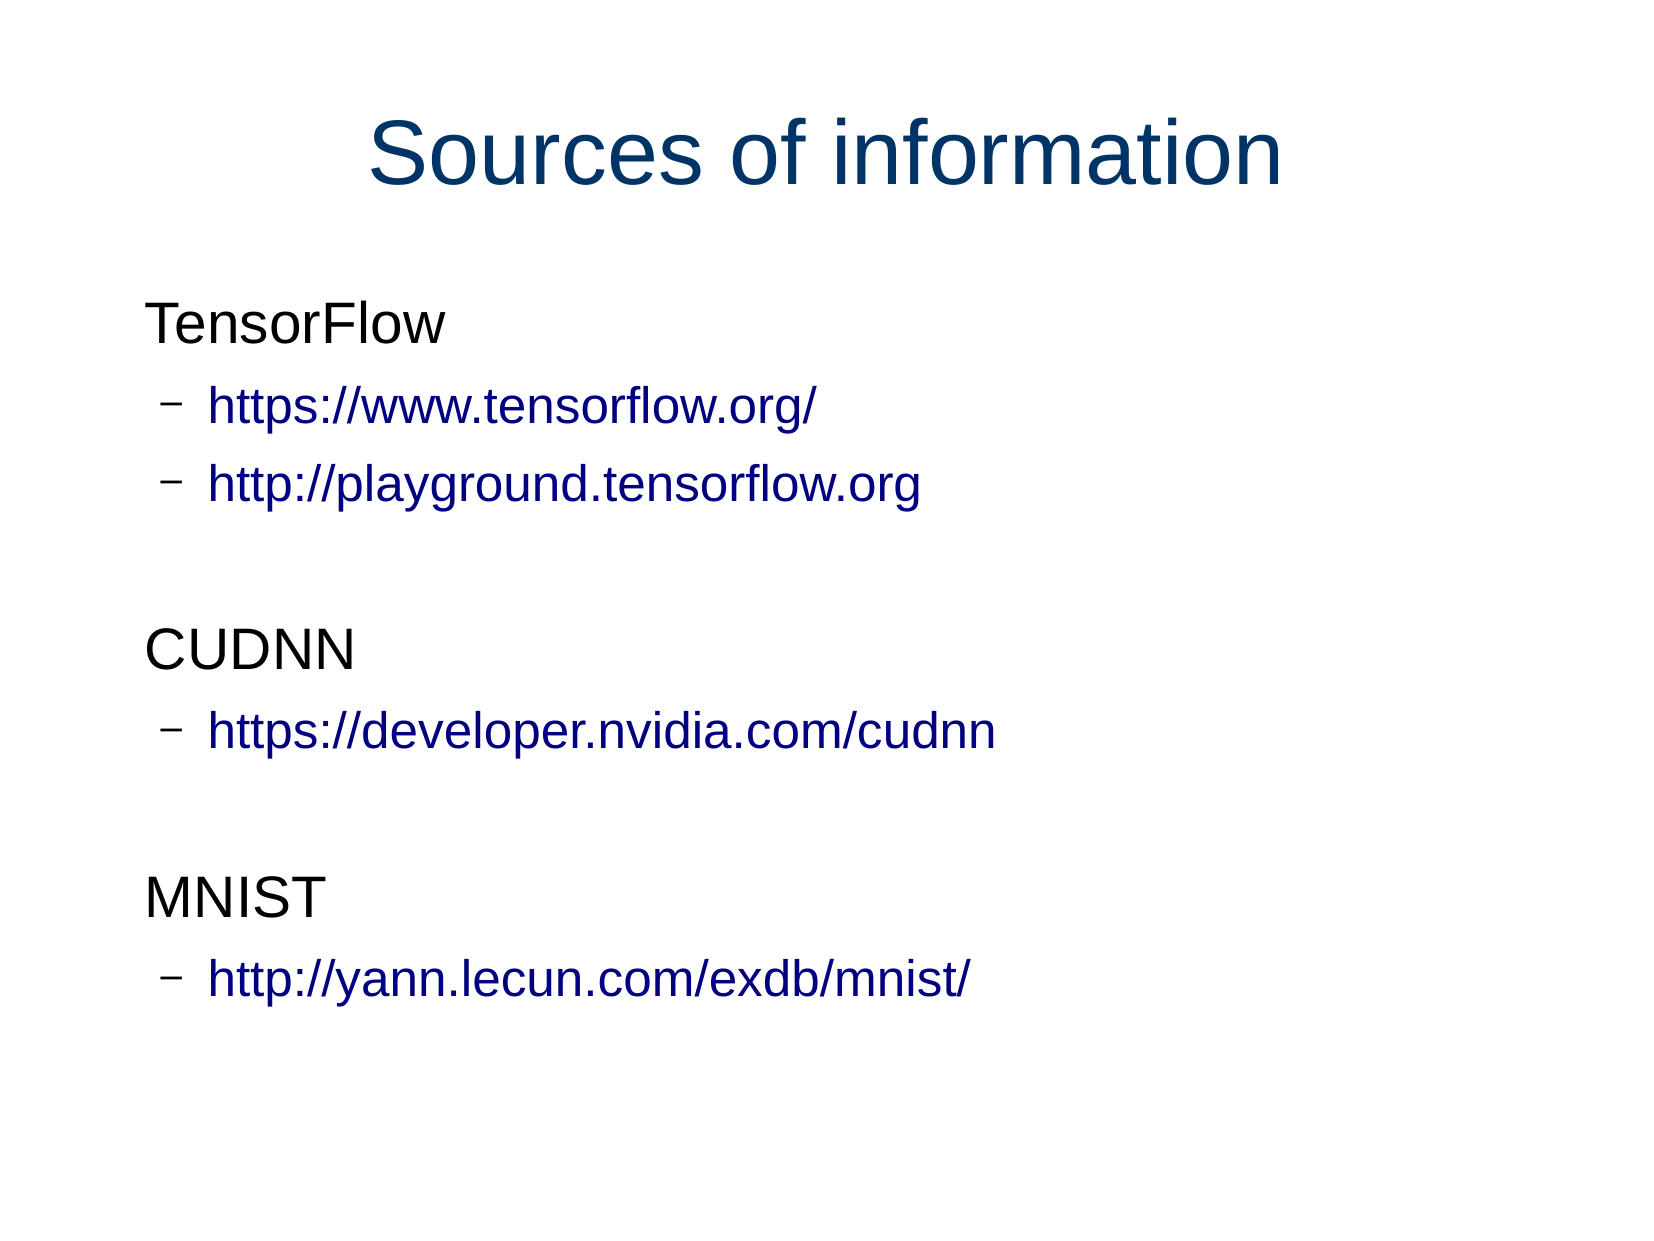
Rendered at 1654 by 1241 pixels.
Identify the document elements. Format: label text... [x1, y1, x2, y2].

list TensorFlow https://www.tensorflow.org/ http://playground.tensorflow.org CUDNN https://developer.nvidia.com/cudnn MNIST http://yann.lecun.com/exdb/mnist/ [82, 290, 1571, 1010]
title Sources of information [82, 49, 1571, 257]
